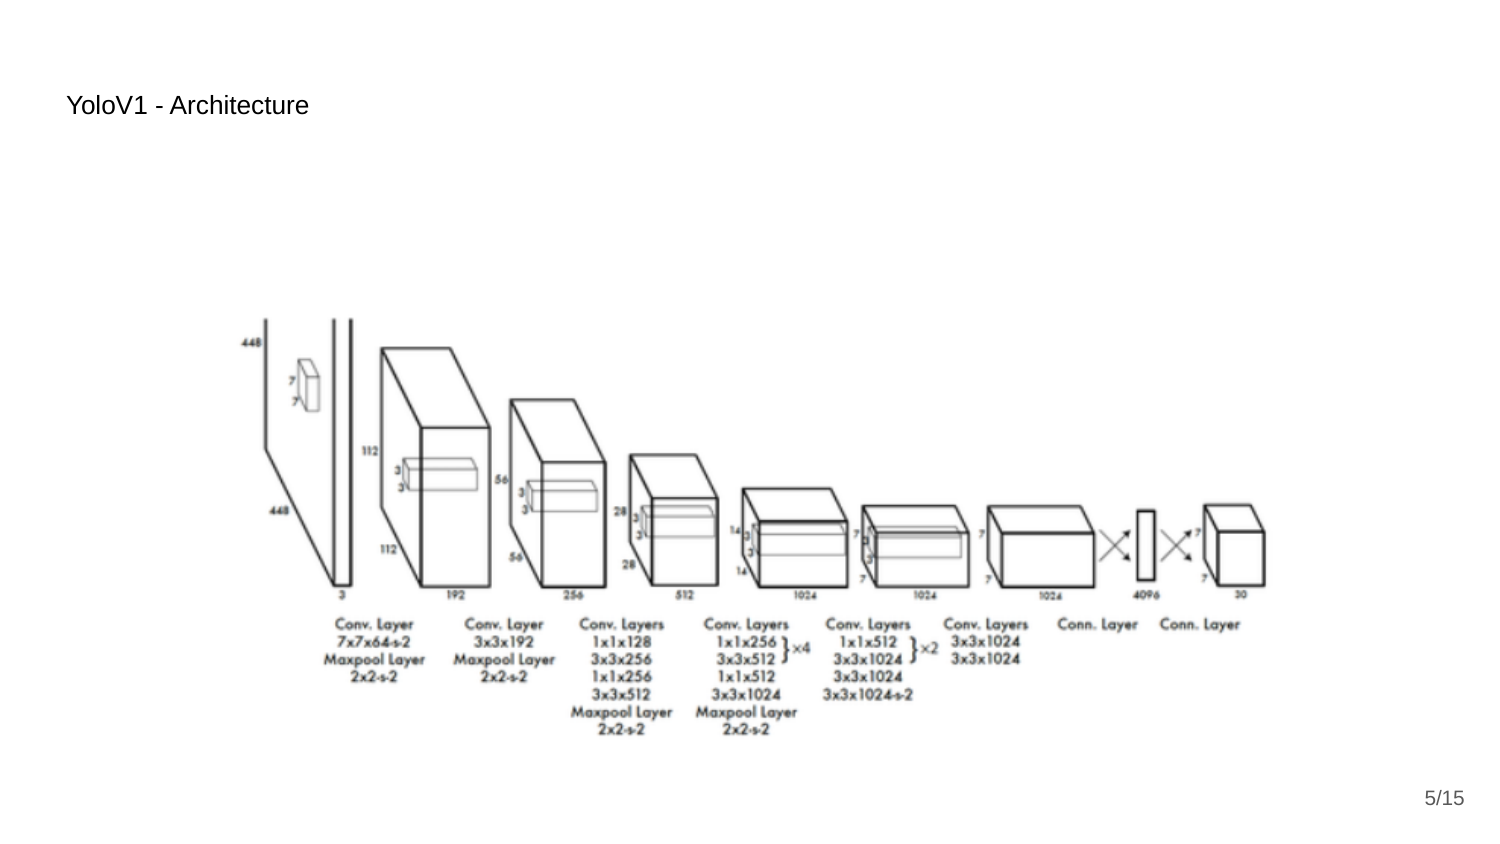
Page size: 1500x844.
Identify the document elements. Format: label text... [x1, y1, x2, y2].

picture [73, 242, 1427, 761]
slide_number <number>/15 [1389, 764, 1480, 830]
title YoloV1 - Architecture [51, 72, 1449, 167]
